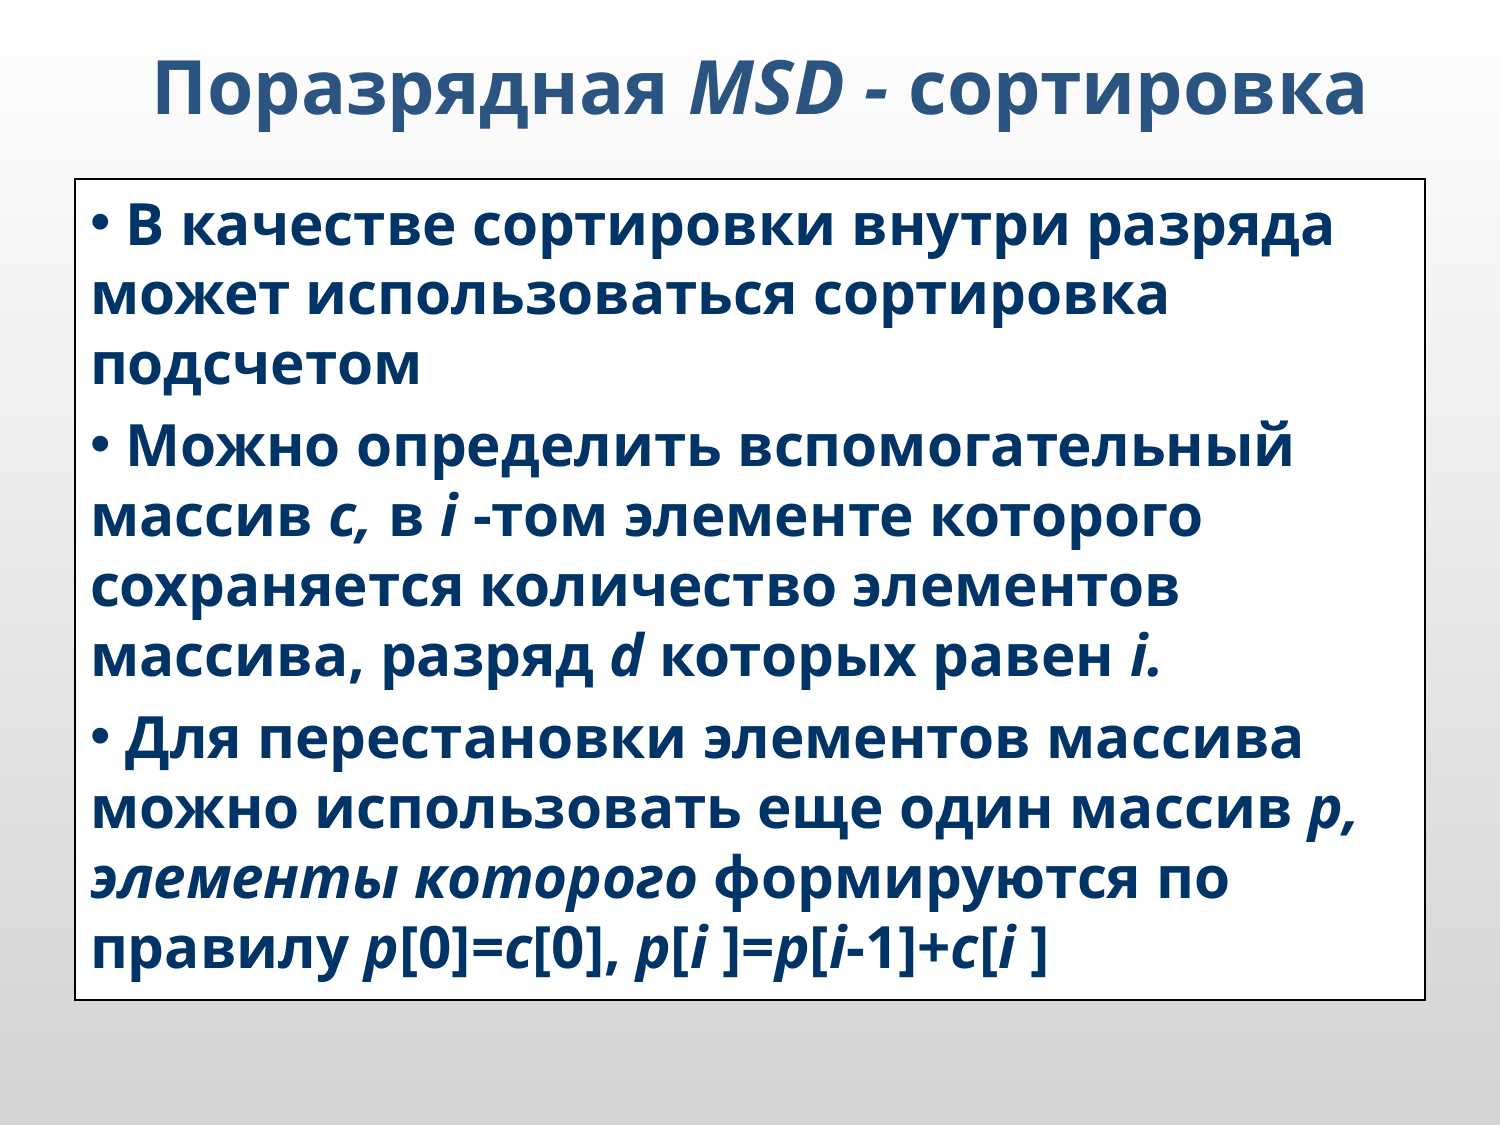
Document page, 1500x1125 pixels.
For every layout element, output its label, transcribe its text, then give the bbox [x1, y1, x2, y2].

list В качестве сортировки внутри разряда может использоваться сортировка подсчетом Можно определить вспомогательный массив c, в i -том элементе которого сохраняется количество элементов массива, разряд d которых равен i. Для перестановки элементов массива можно использовать еще один массив p, элементы которого формируются по правилу p[0]=c[0], p[i ]=p[i-1]+c[i ] [75, 179, 1425, 1000]
text_box Поразрядная MSD - сортировка [85, 47, 1436, 123]
